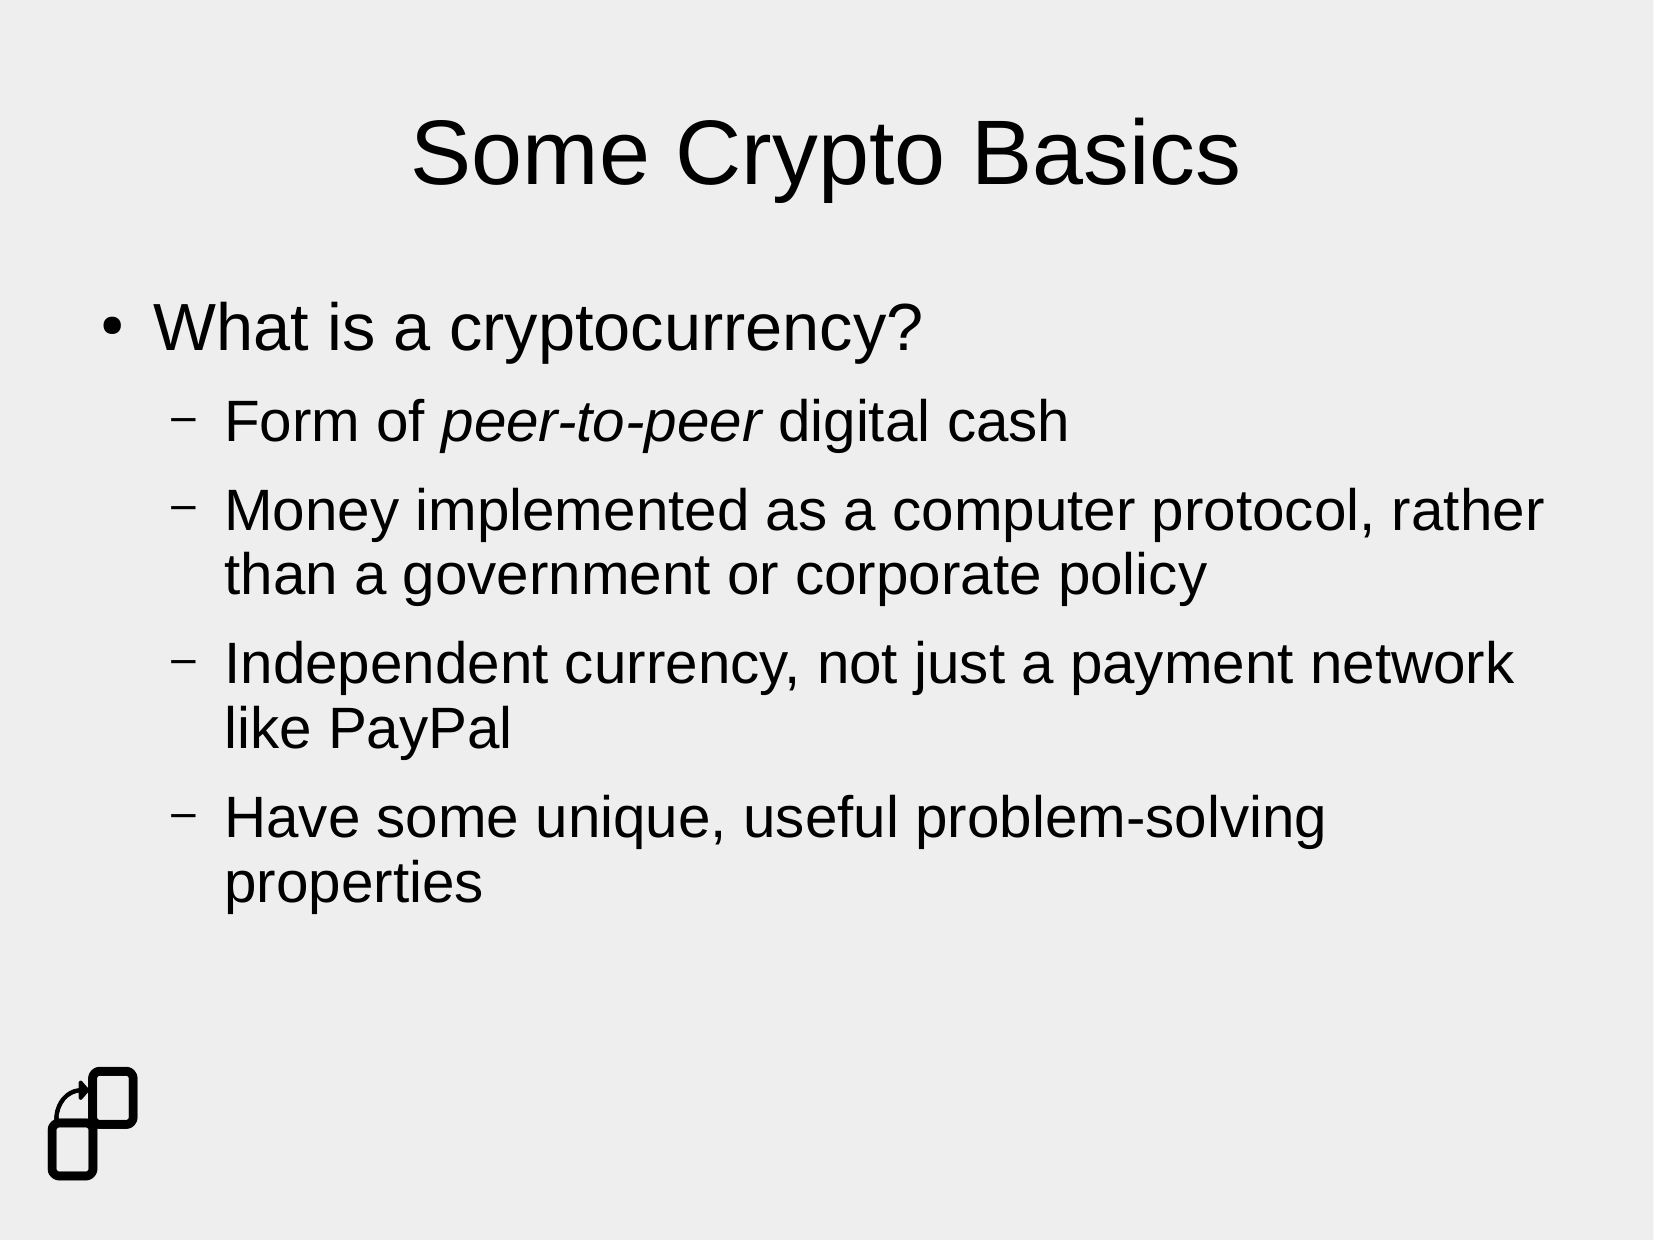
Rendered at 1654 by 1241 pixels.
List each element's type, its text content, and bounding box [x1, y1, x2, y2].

title Some Crypto Basics [82, 49, 1571, 257]
picture [30, 1062, 153, 1186]
list What is a cryptocurrency? Form of peer-to-peer digital cash Money implemented as a computer protocol, rather than a government or corporate policy Independent currency, not just a payment network like PayPal Have some unique, useful problem-solving properties [82, 290, 1571, 1010]
